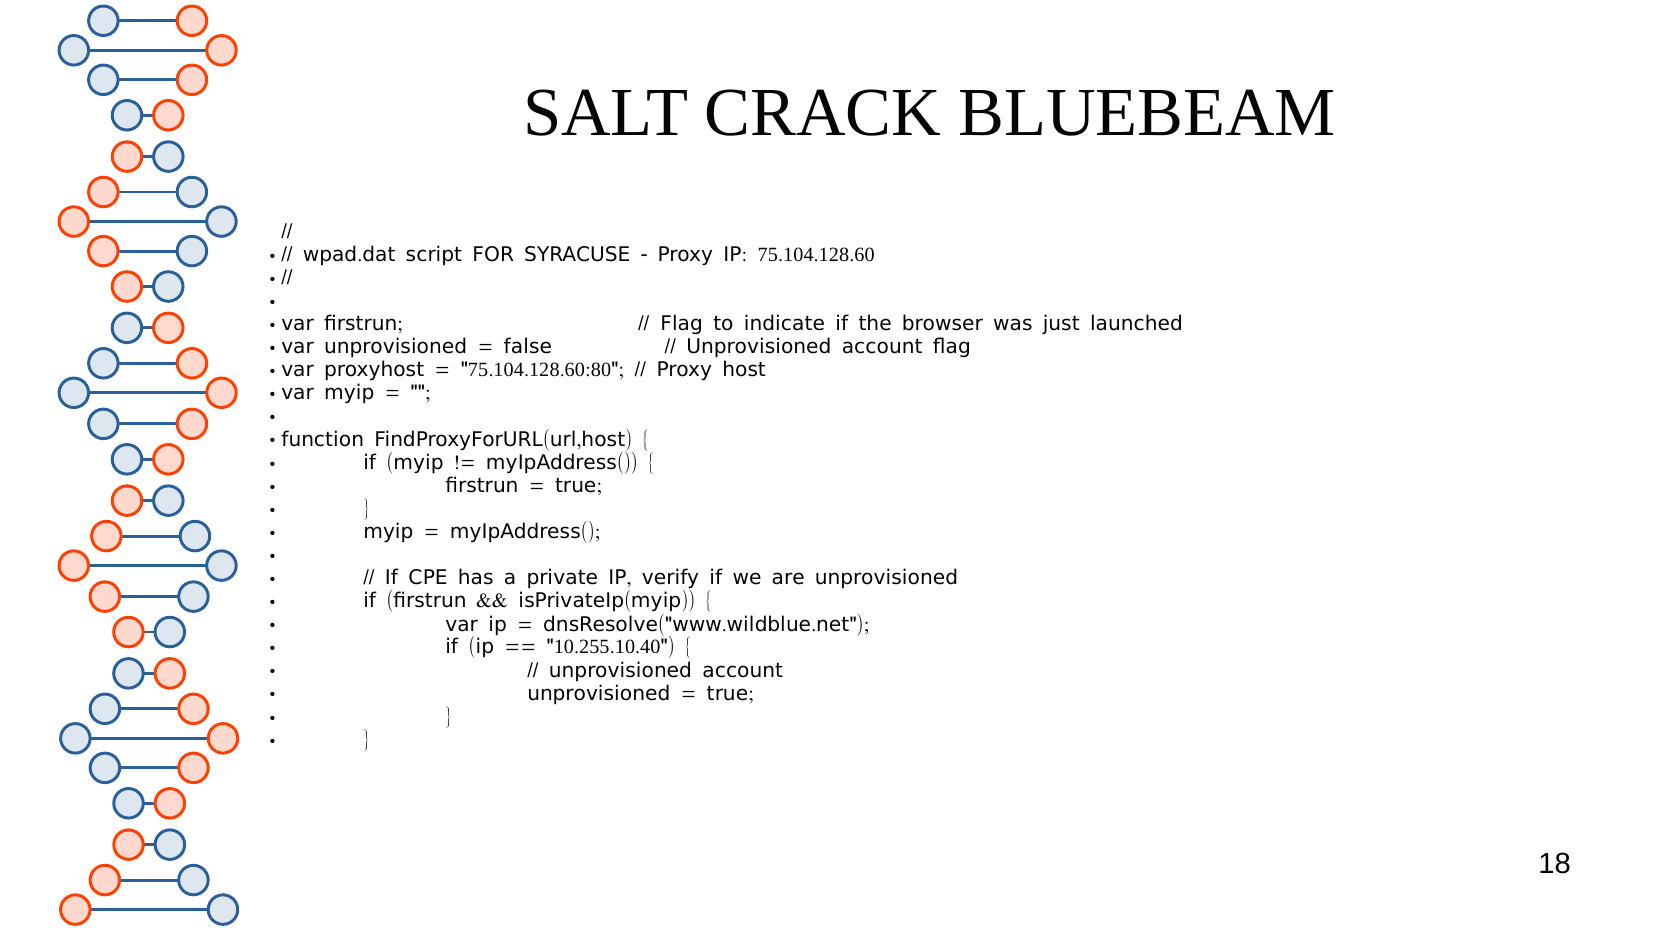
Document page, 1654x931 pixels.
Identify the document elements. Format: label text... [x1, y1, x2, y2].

title SALT CRACK BLUEBEAM [265, 35, 1595, 189]
list // // wpad.dat script FOR SYRACUSE - Proxy IP: 75.104.128.60 // var firstrun; // Flag to indicate if the browser was just launched var unprovisioned = false // Unprovisioned account flag var proxyhost = "75.104.128.60:80"; // Proxy host var myip = ""; function FindProxyForURL(url,host) { if (myip != myIpAddress()) { firstrun = true; } myip = myIpAddress(); // If CPE has a private IP, verify if we are unprovisioned if (firstrun && isPrivateIp(myip)) { var ip = dnsResolve("www.wildblue.net"); if (ip == "10.255.10.40") { // unprovisioned account unprovisioned = true; } } [265, 224, 1595, 764]
